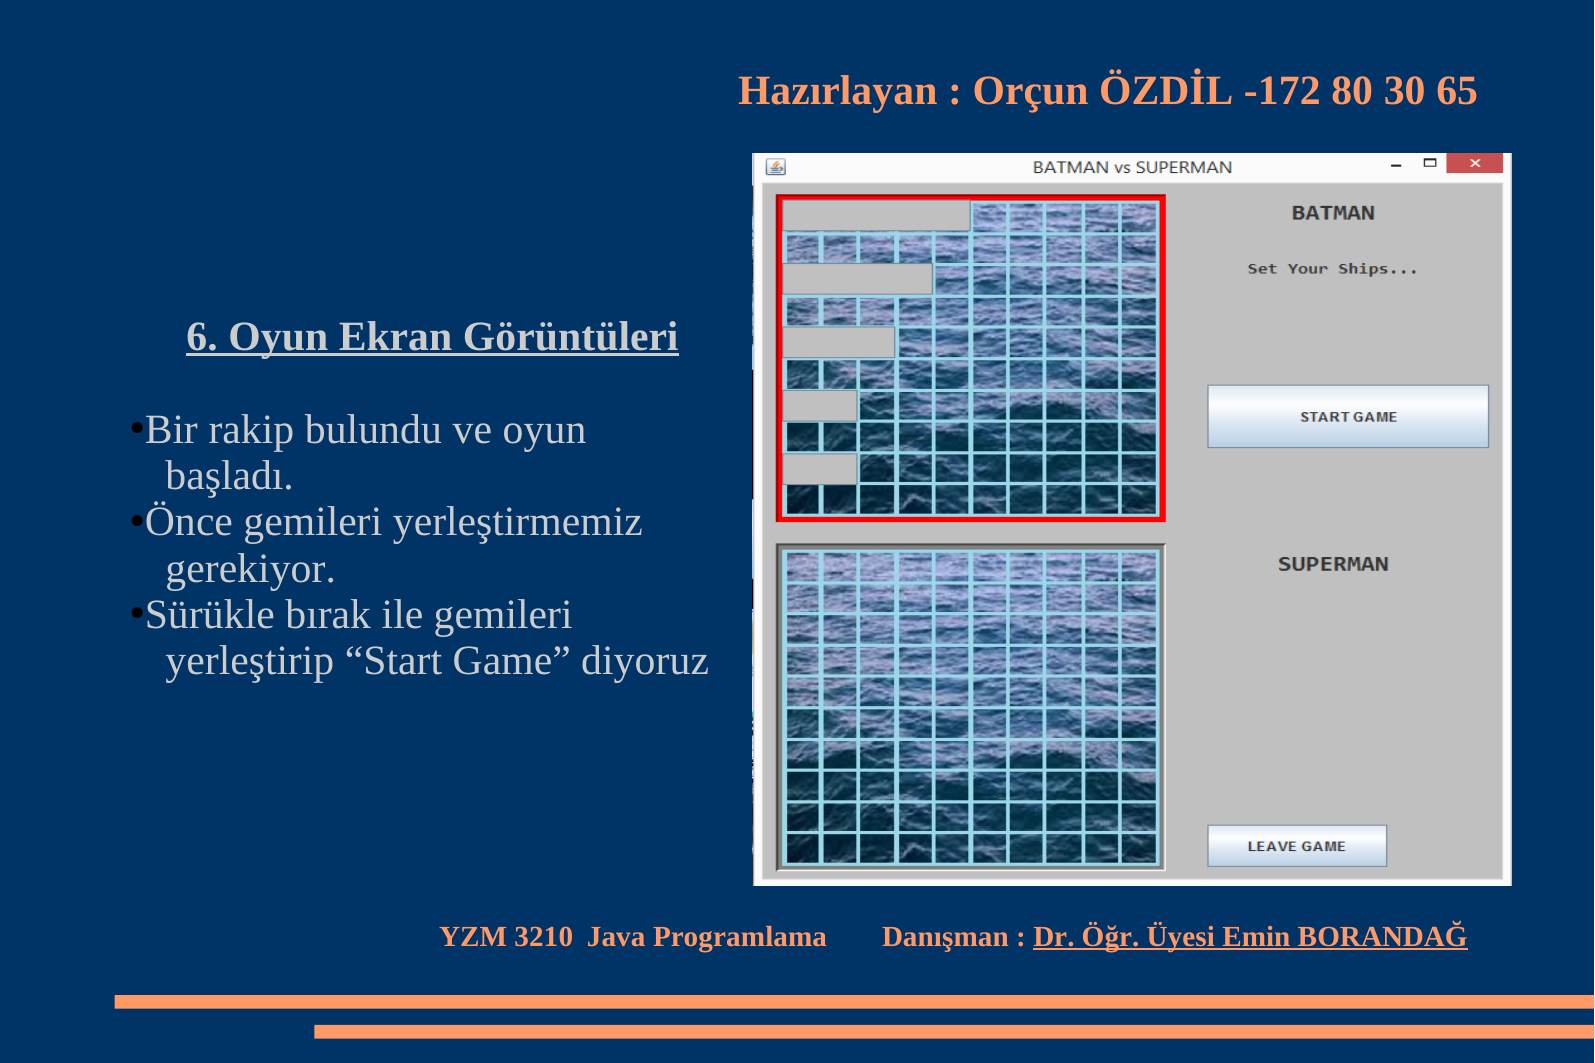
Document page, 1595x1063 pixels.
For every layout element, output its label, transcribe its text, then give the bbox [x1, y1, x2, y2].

subtitle 6. Oyun Ekran Görüntüleri Bir rakip bulundu ve oyun başladı. Önce gemileri yerleştirmemiz gerekiyor. Sürükle bırak ile gemileri yerleştirip “Start Game” diyoruz [129, 156, 721, 885]
title YZM 3210 Java Programlama Danışman : Dr. Öğr. Üyesi Emin BORANDAĞ [106, 885, 1468, 988]
title Hazırlayan : Orçun ÖZDİL -172 80 30 65 [117, 39, 1479, 142]
picture [752, 153, 1512, 886]
